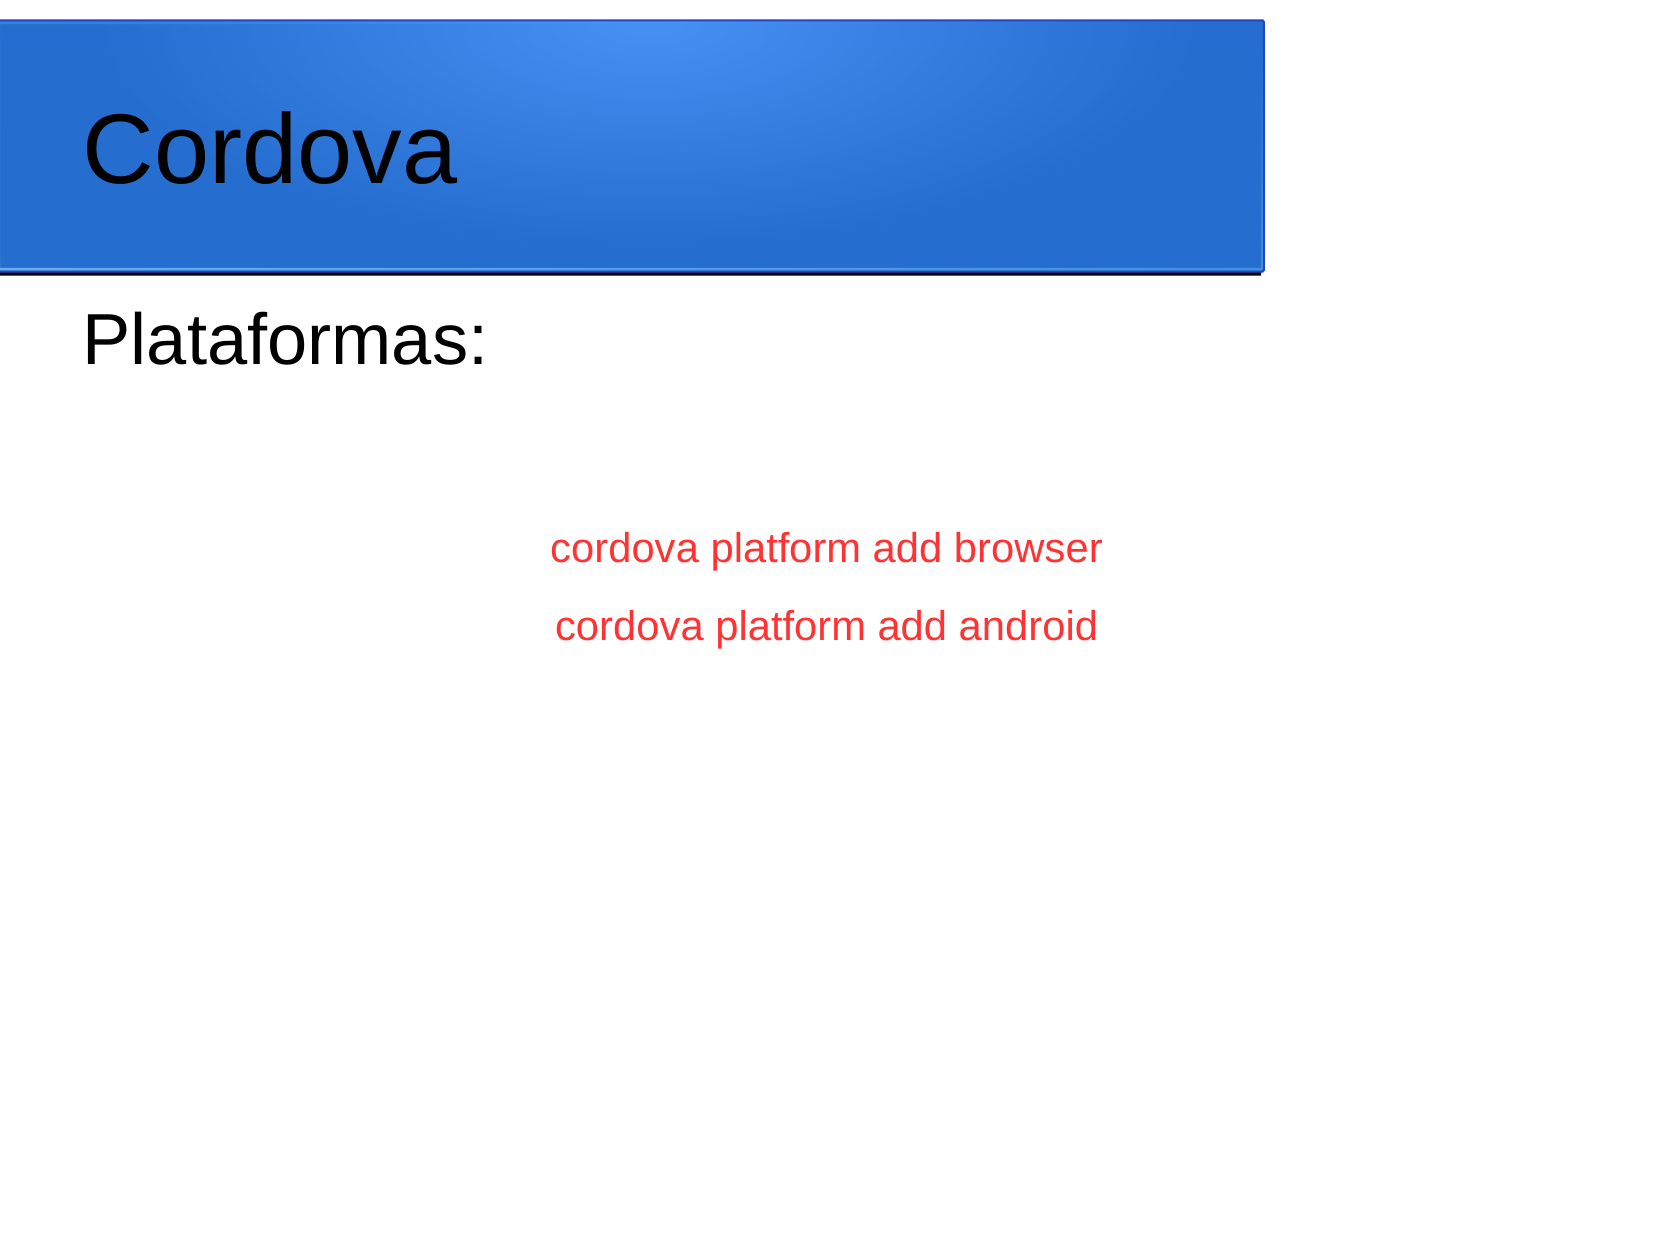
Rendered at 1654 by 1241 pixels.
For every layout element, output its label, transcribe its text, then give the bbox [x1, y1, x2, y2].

title Cordova [82, 47, 1235, 252]
list Plataformas: cordova platform add browser cordova platform add android [82, 299, 1571, 1019]
